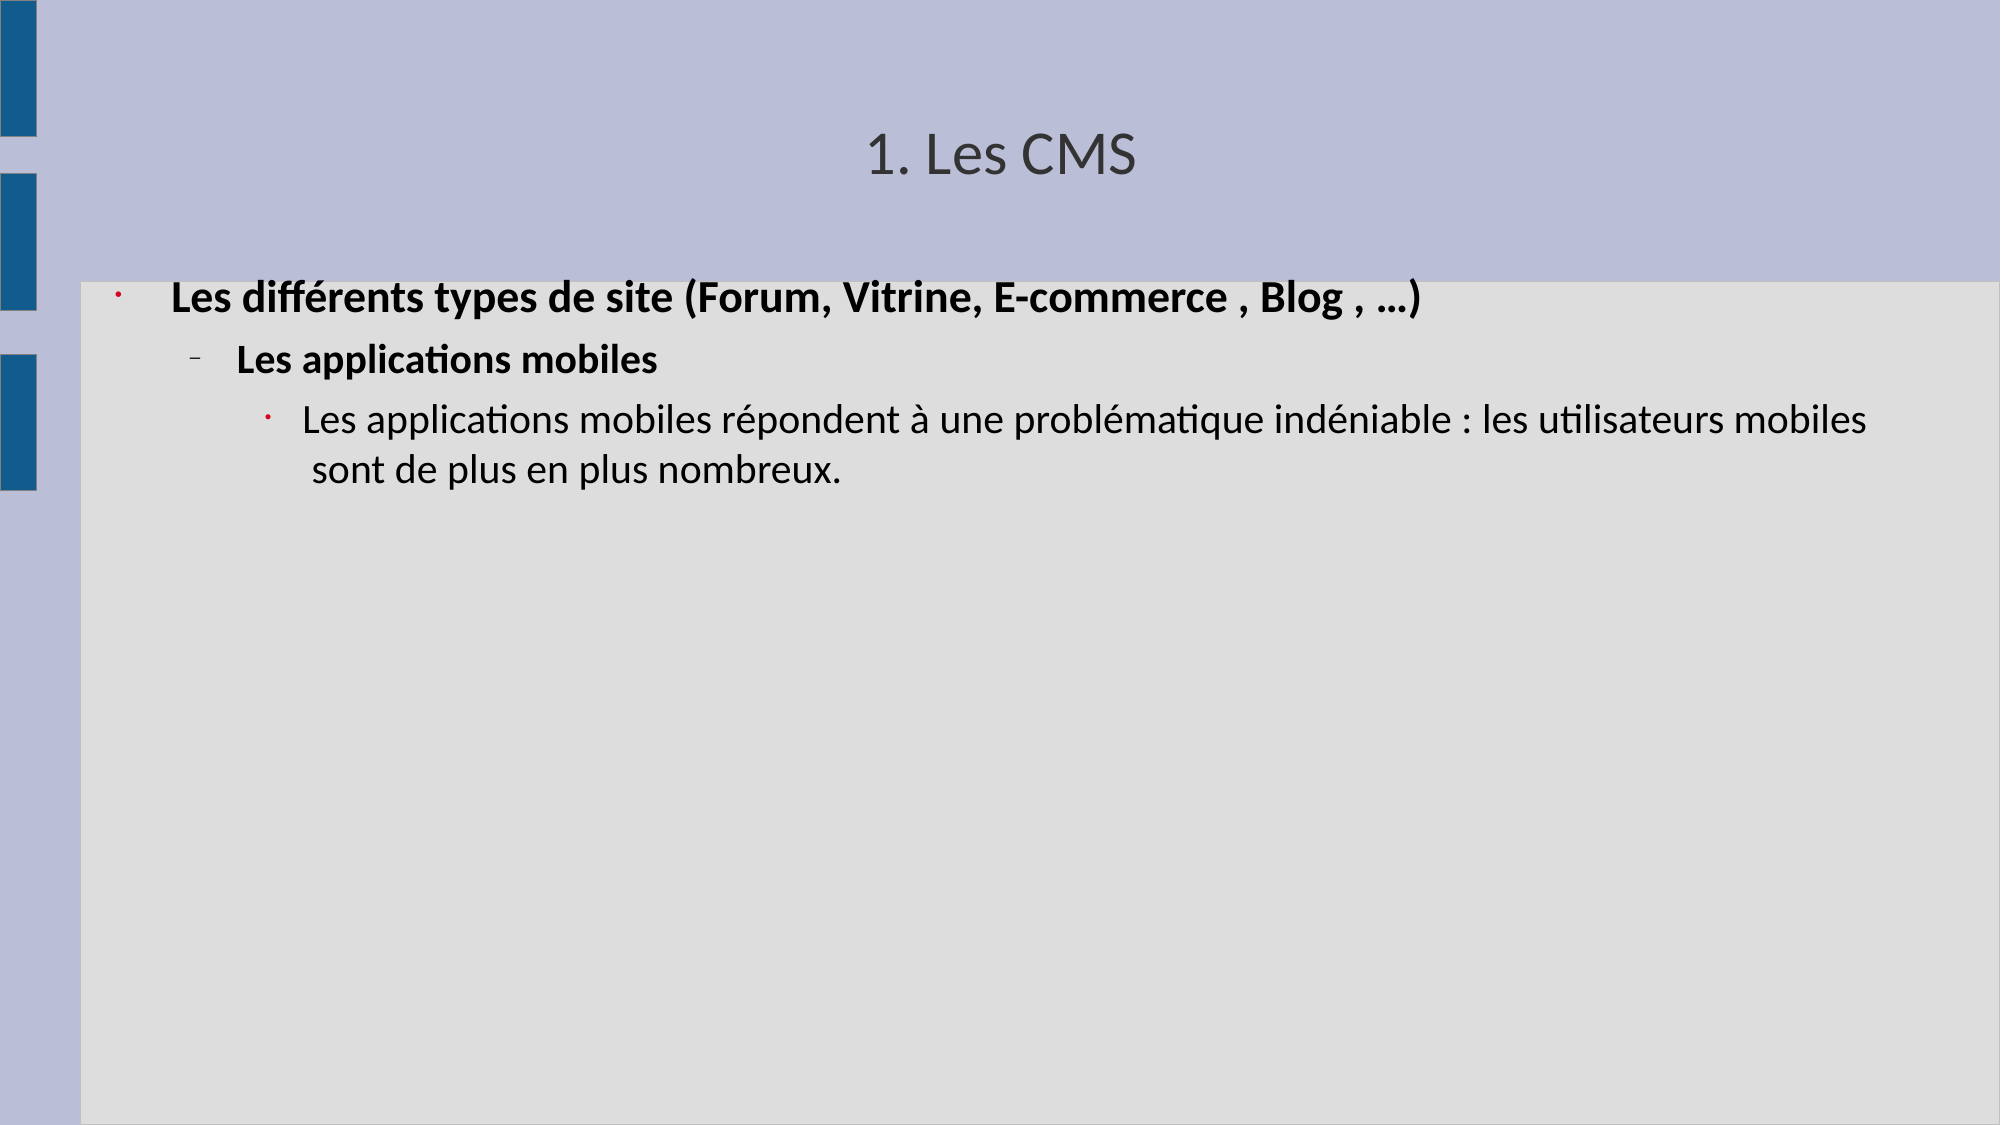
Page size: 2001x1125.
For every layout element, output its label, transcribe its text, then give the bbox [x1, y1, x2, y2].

text_box Les différents types de site (Forum, Vitrine, E-commerce , Blog , …) Les applications mobiles Les applications mobiles répondent à une problématique indéniable : les utilisateurs mobiles sont de plus en plus nombreux. [112, 254, 1872, 493]
title 1. Les CMS [859, 109, 1141, 254]
